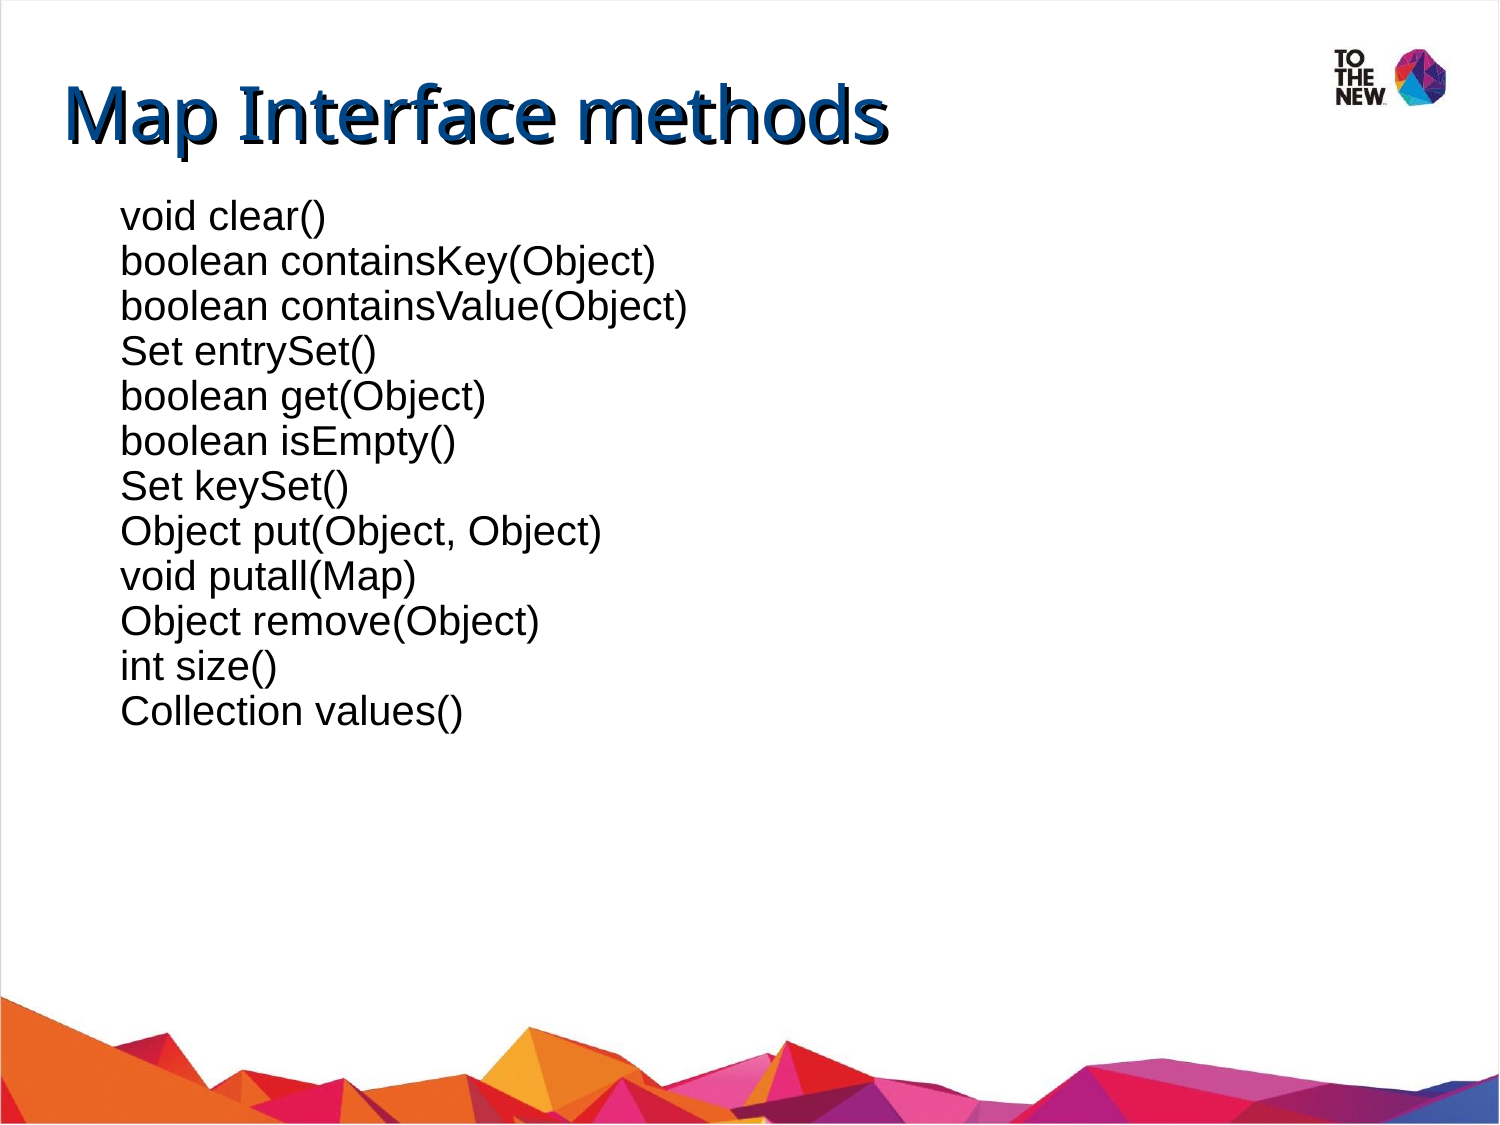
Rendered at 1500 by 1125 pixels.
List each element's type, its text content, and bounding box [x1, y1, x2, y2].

picture [0, 0, 1499, 1124]
text_box void clear() boolean containsKey(Object) boolean containsValue(Object) Set entrySet() boolean get(Object) boolean isEmpty() Set keySet() Object put(Object, Object) void putall(Map) Object remove(Object) int size() Collection values() [105, 187, 1475, 1000]
text_box Map Interface methods [46, 35, 1397, 185]
